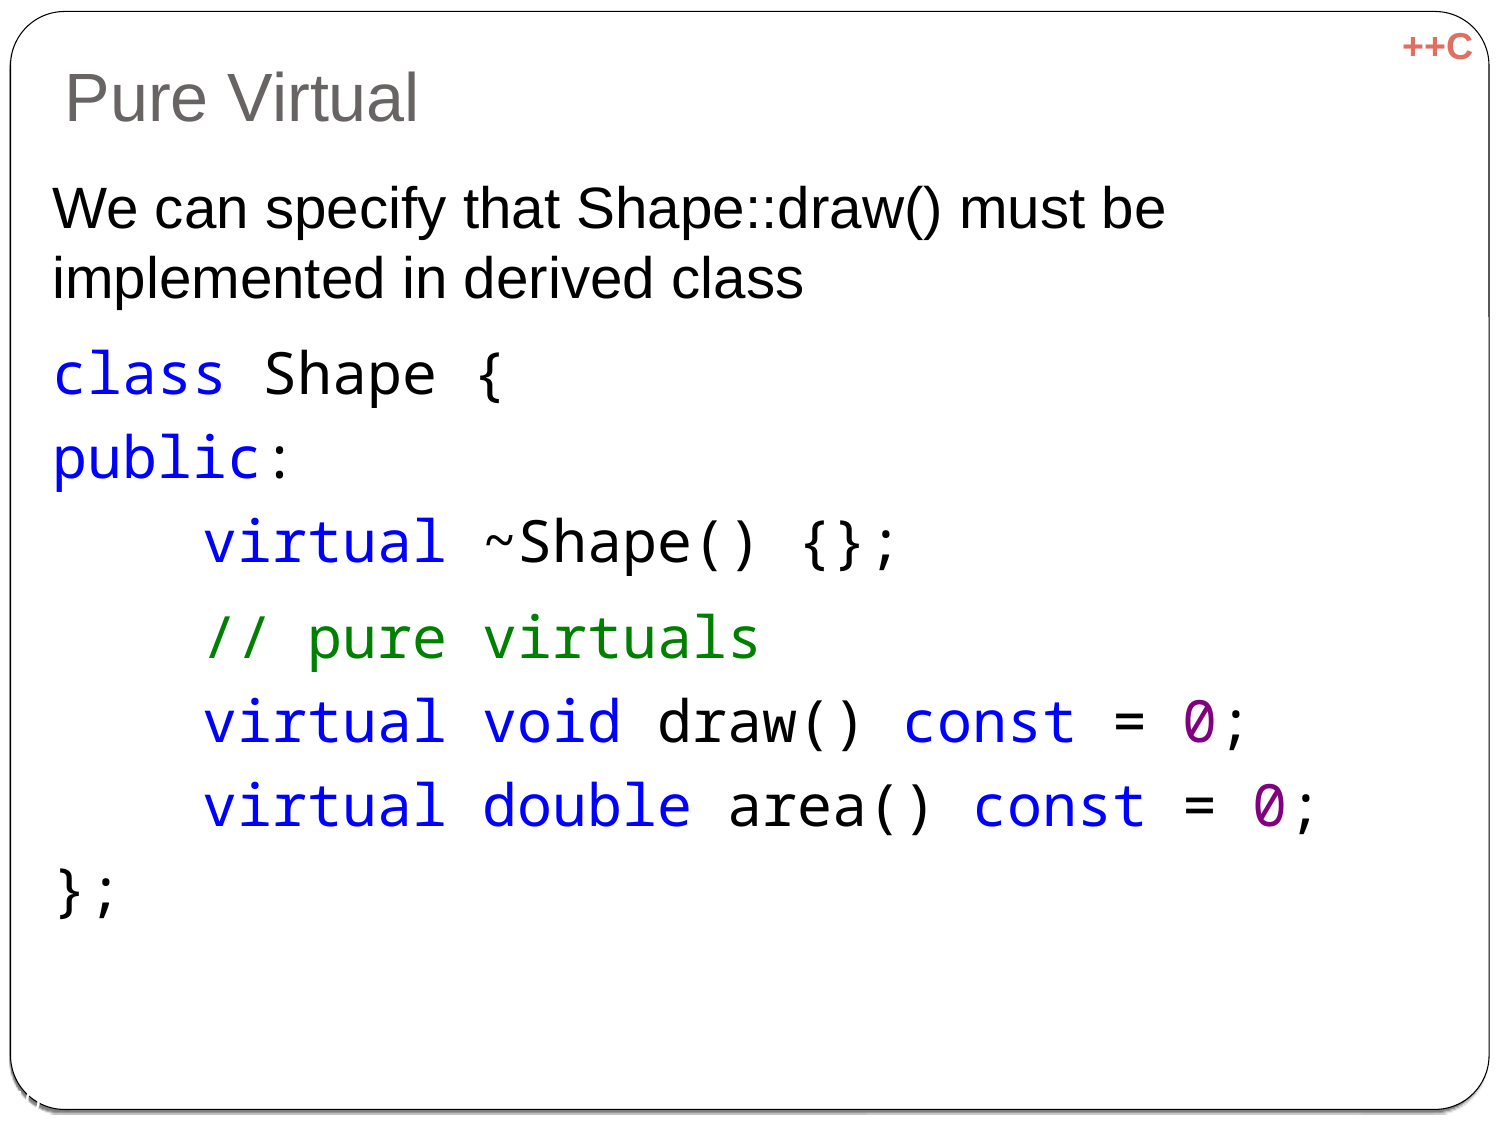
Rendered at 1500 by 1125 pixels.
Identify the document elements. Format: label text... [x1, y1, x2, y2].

list We can specify that Shape::draw() must be implemented in derived class class Shape { public: virtual ~Shape() {}; // pure virtuals virtual void draw() const = 0; virtual double area() const = 0; }; [37, 162, 1463, 1088]
slide_number <number> [0, 1074, 50, 1125]
title Pure Virtual [50, 45, 1450, 150]
